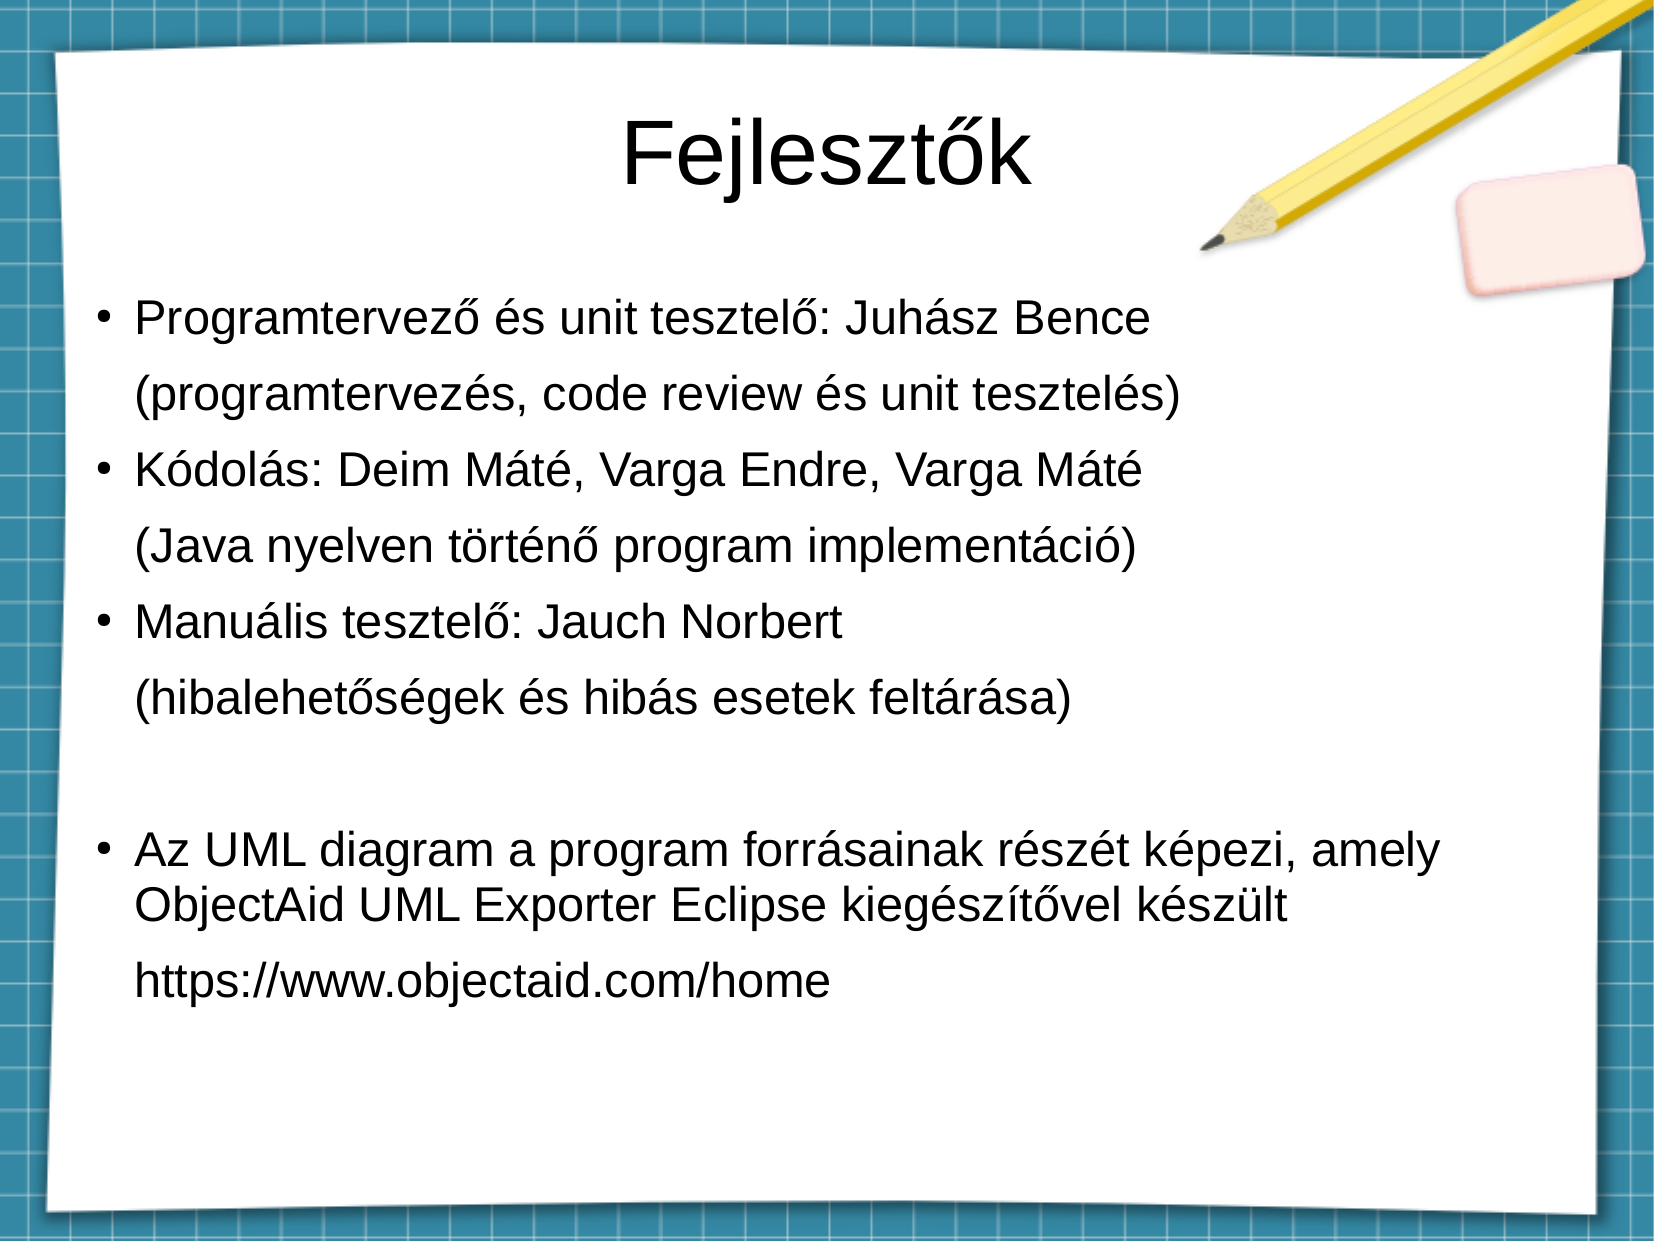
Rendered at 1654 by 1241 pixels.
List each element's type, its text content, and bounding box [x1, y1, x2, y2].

list Programtervező és unit tesztelő: Juhász Bence (programtervezés, code review és unit tesztelés) Kódolás: Deim Máté, Varga Endre, Varga Máté (Java nyelven történő program implementáció) Manuális tesztelő: Jauch Norbert (hibalehetőségek és hibás esetek feltárása) Az UML diagram a program forrásainak részét képezi, amely ObjectAid UML Exporter Eclipse kiegészítővel készült https://www.objectaid.com/home [82, 290, 1571, 1010]
title Fejlesztők [82, 49, 1571, 257]
picture [0, 0, 1654, 1241]
